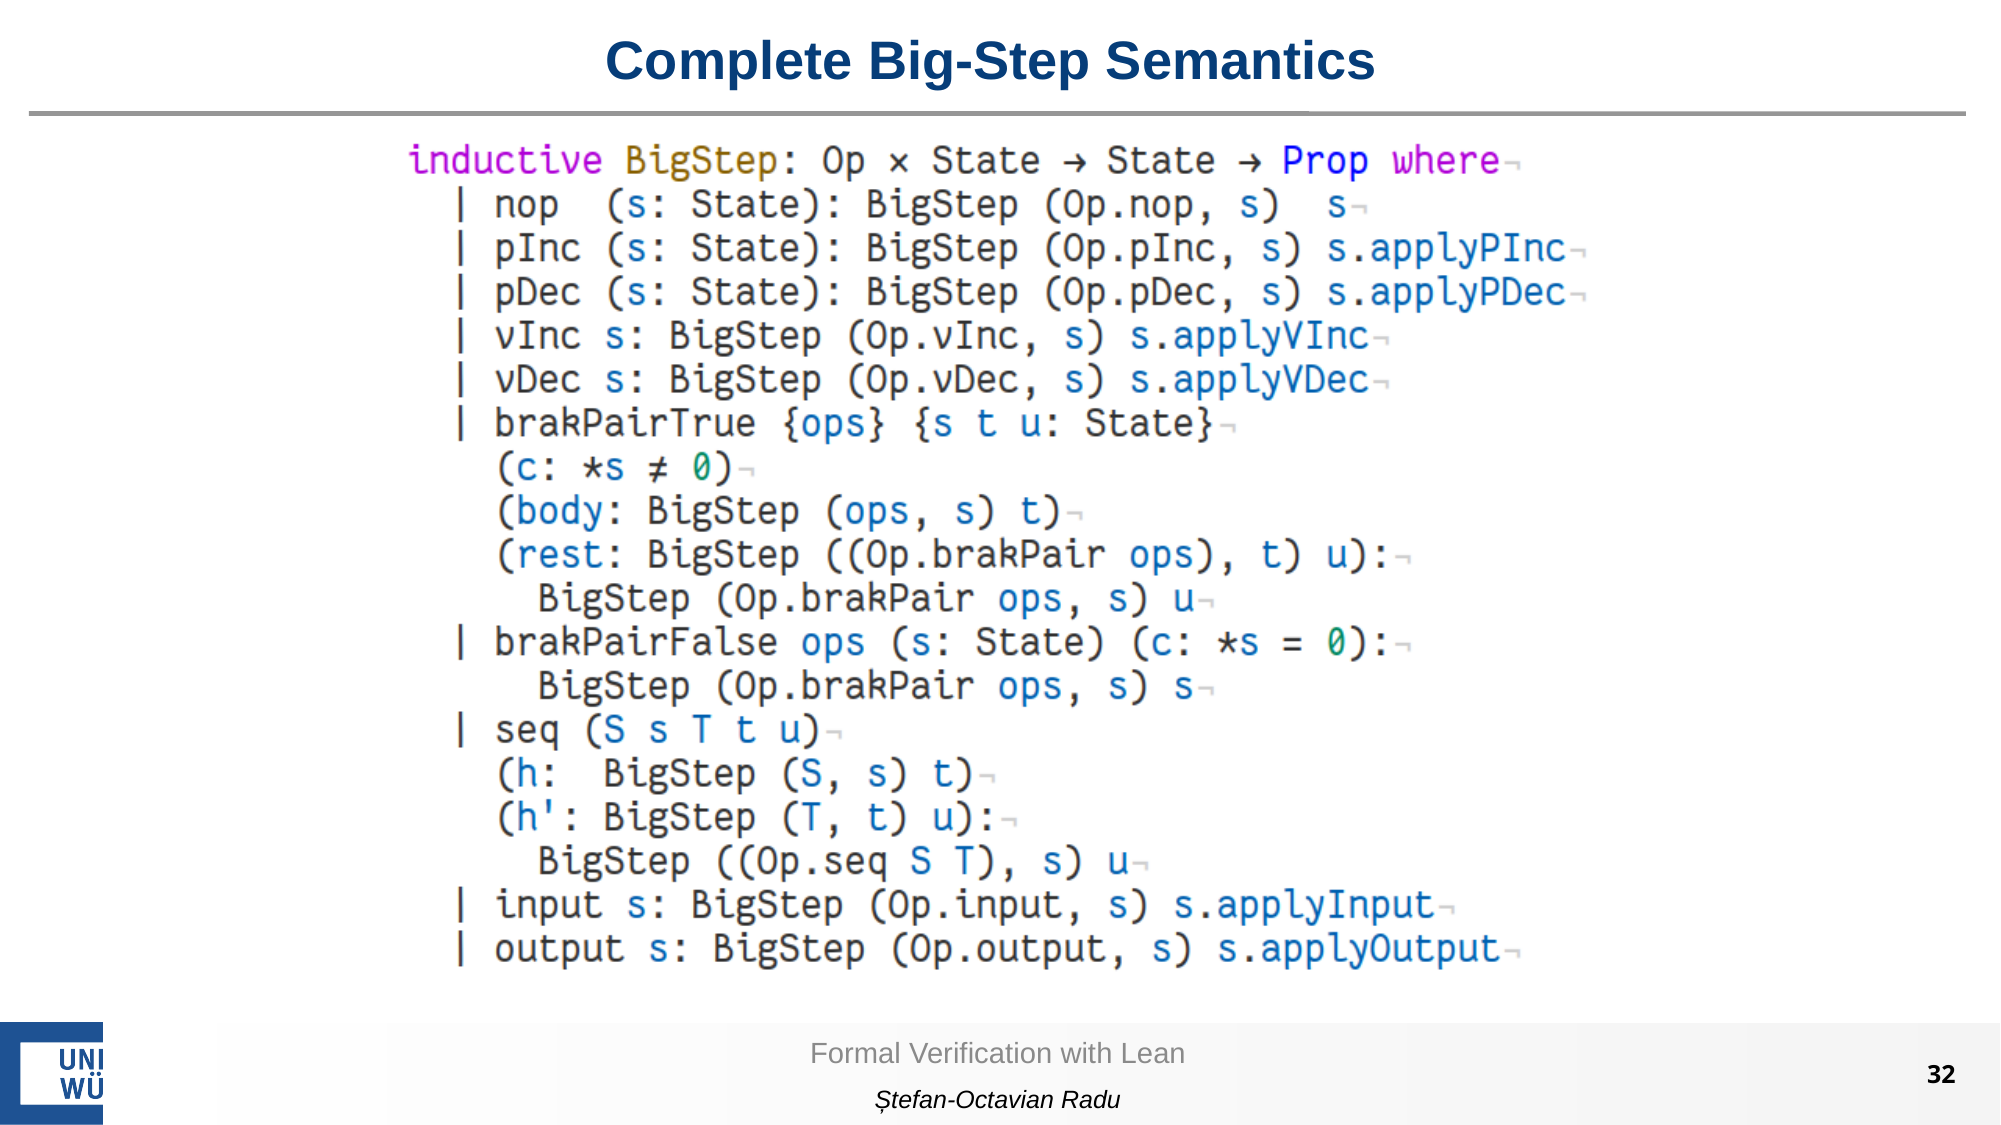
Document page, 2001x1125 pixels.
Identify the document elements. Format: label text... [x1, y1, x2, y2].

picture [406, 138, 1594, 987]
title Complete Big-Step Semantics [118, 4, 1867, 111]
picture [0, 1022, 103, 1125]
